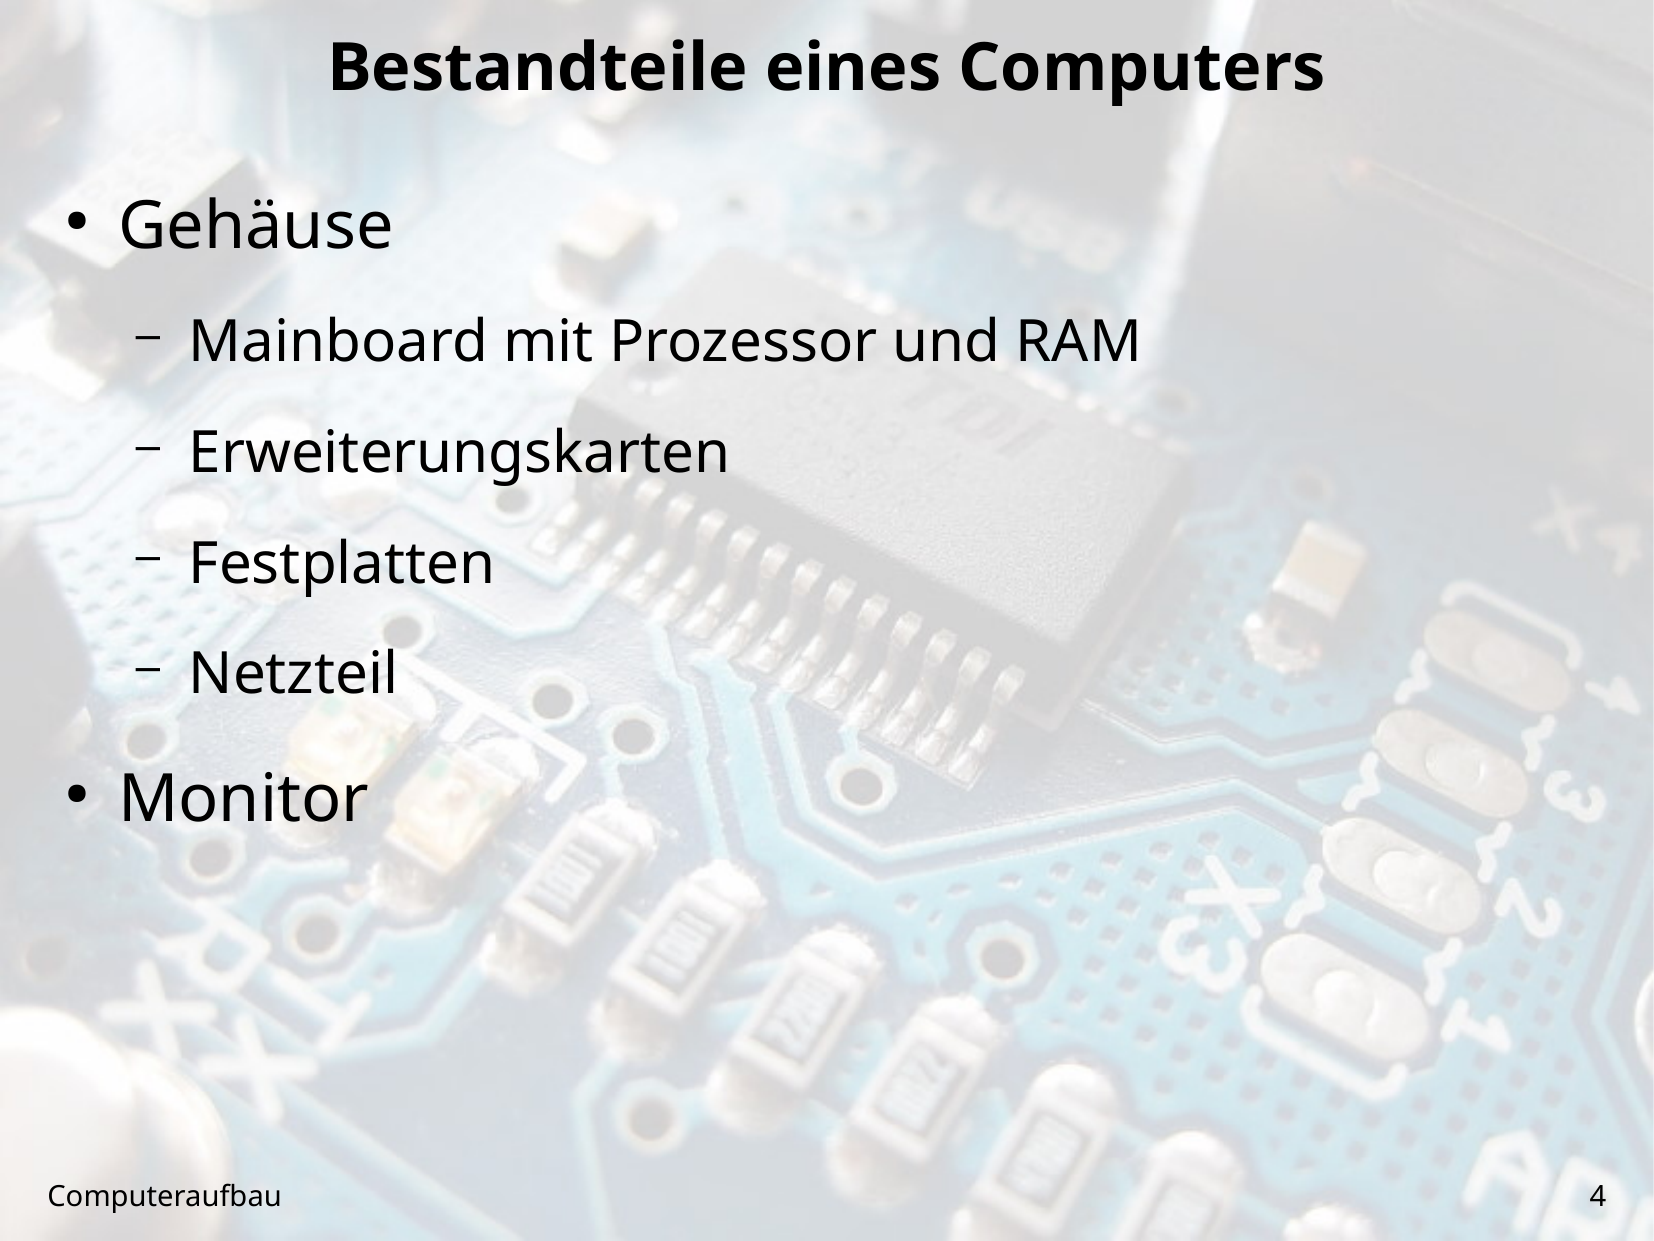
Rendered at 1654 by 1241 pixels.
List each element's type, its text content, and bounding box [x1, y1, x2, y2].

title Bestandteile eines Computers [47, 11, 1607, 119]
picture [0, 0, 1654, 1241]
list Gehäuse Mainboard mit Prozessor und RAM Erweiterungskarten Festplatten Netzteil Monitor [47, 177, 1607, 1123]
